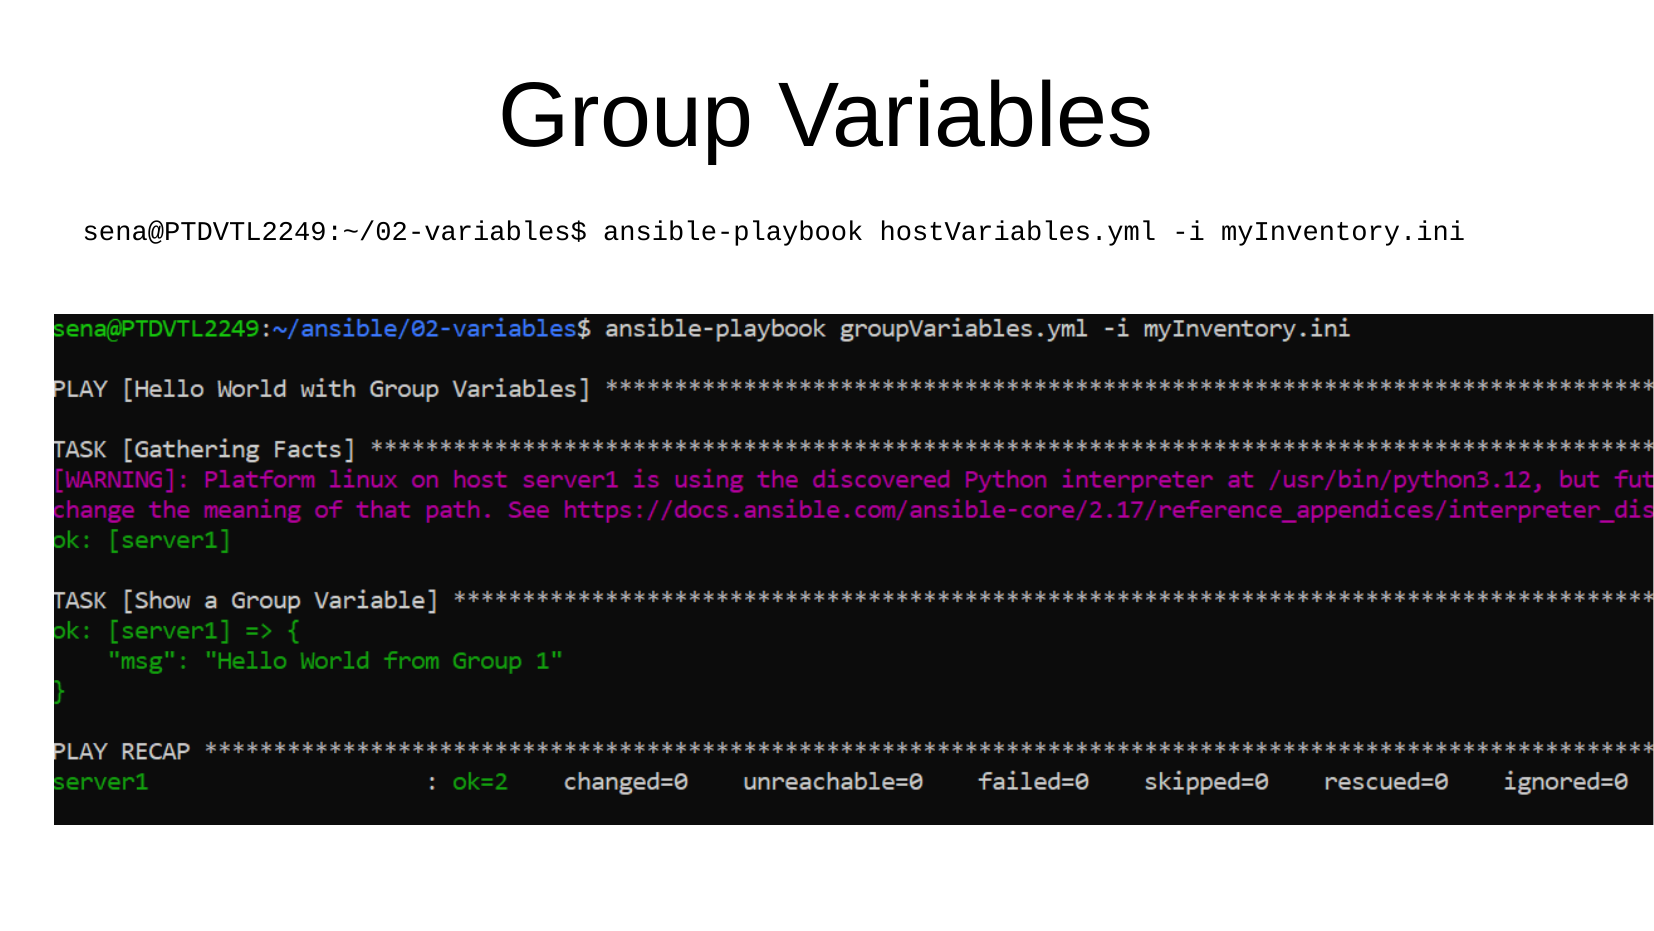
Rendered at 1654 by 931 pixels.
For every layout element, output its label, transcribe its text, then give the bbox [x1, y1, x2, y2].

title Group Variables [82, 37, 1571, 193]
list sena@PTDVTL2249:~/02-variables$ ansible-playbook hostVariables.yml -i myInventory.ini [82, 217, 1571, 314]
picture [54, 314, 1654, 826]
